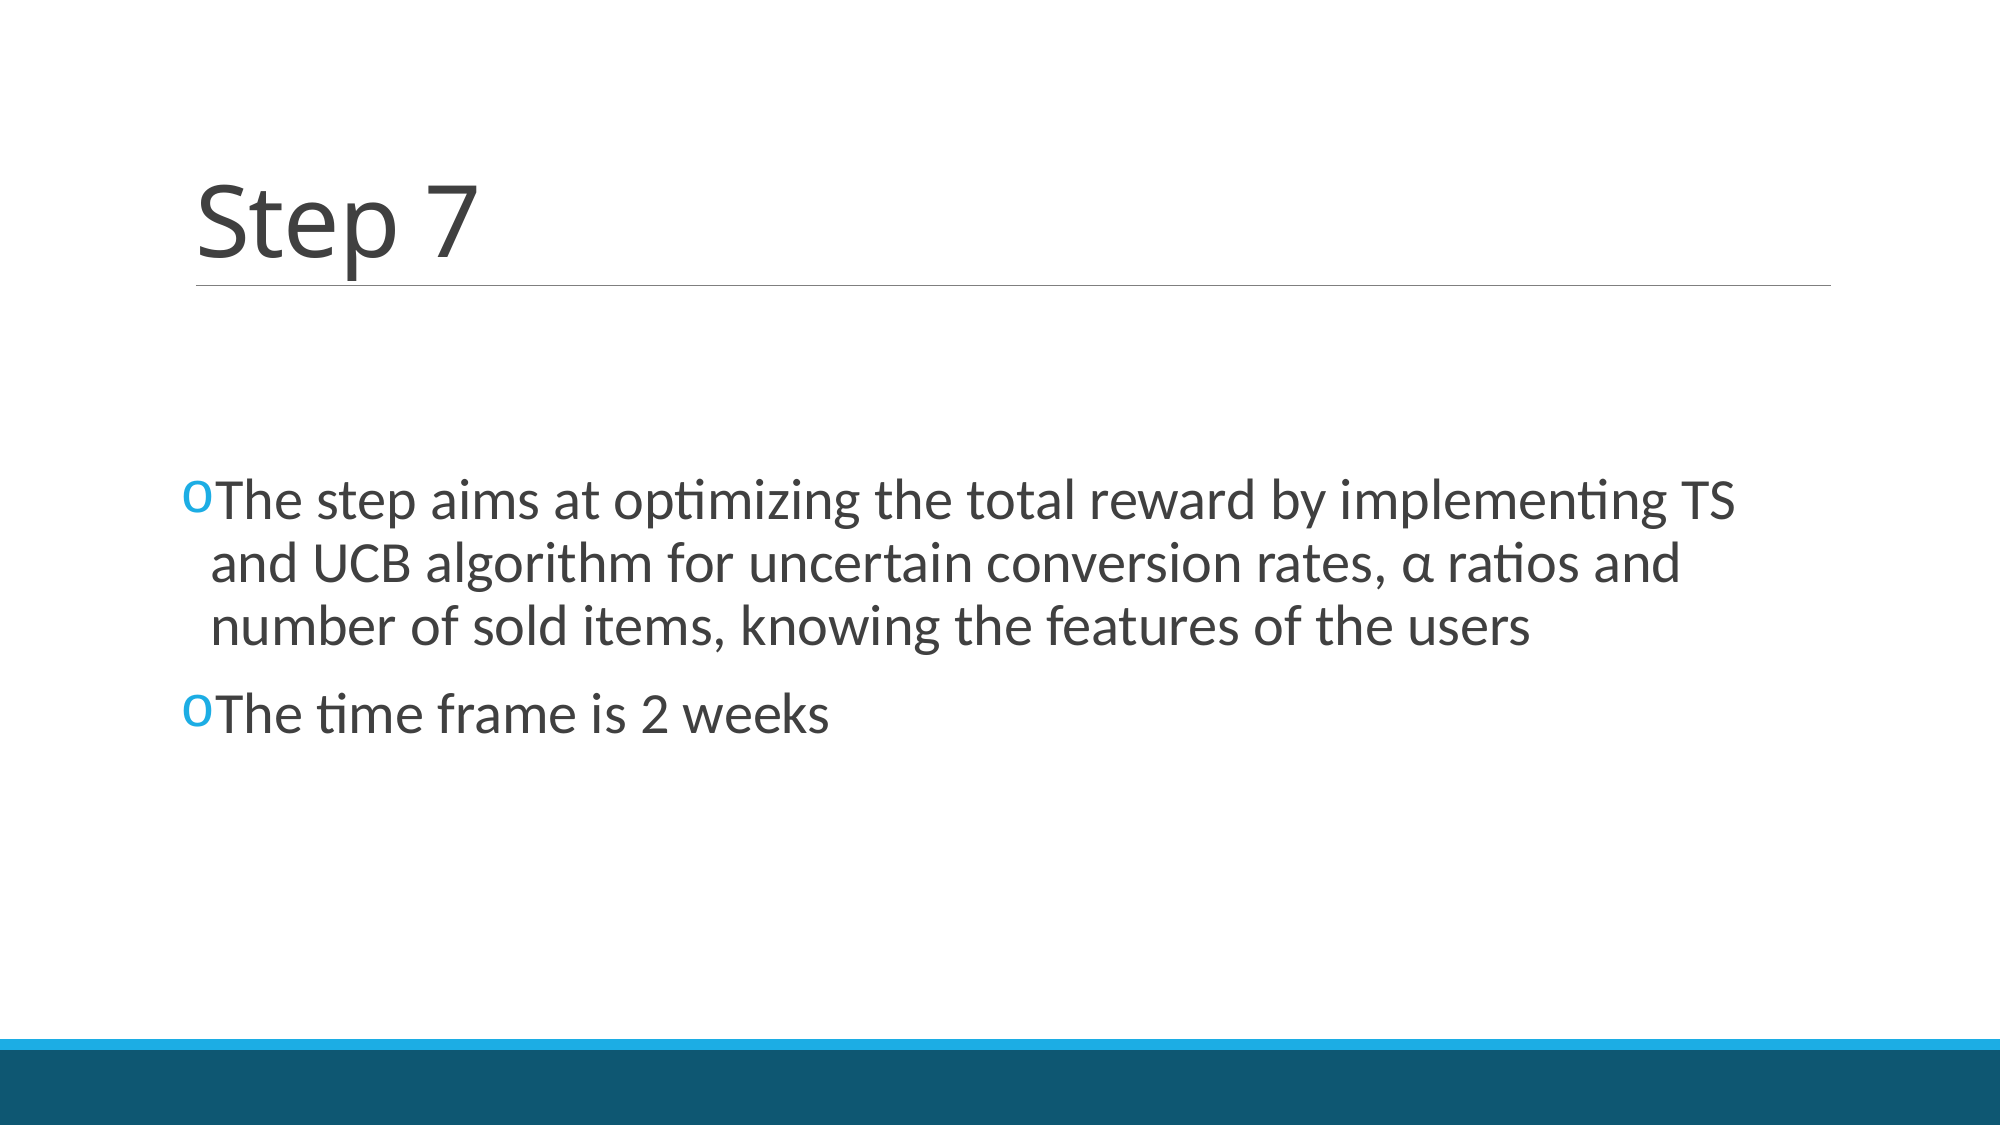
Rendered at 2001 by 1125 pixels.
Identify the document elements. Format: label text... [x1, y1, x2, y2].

list The step aims at optimizing the total reward by implementing TS and UCB algorithm for uncertain conversion rates, α ratios and number of sold items, knowing the features of the users The time frame is 2 weeks [180, 462, 1831, 963]
title Step 7 [180, 47, 1831, 286]
